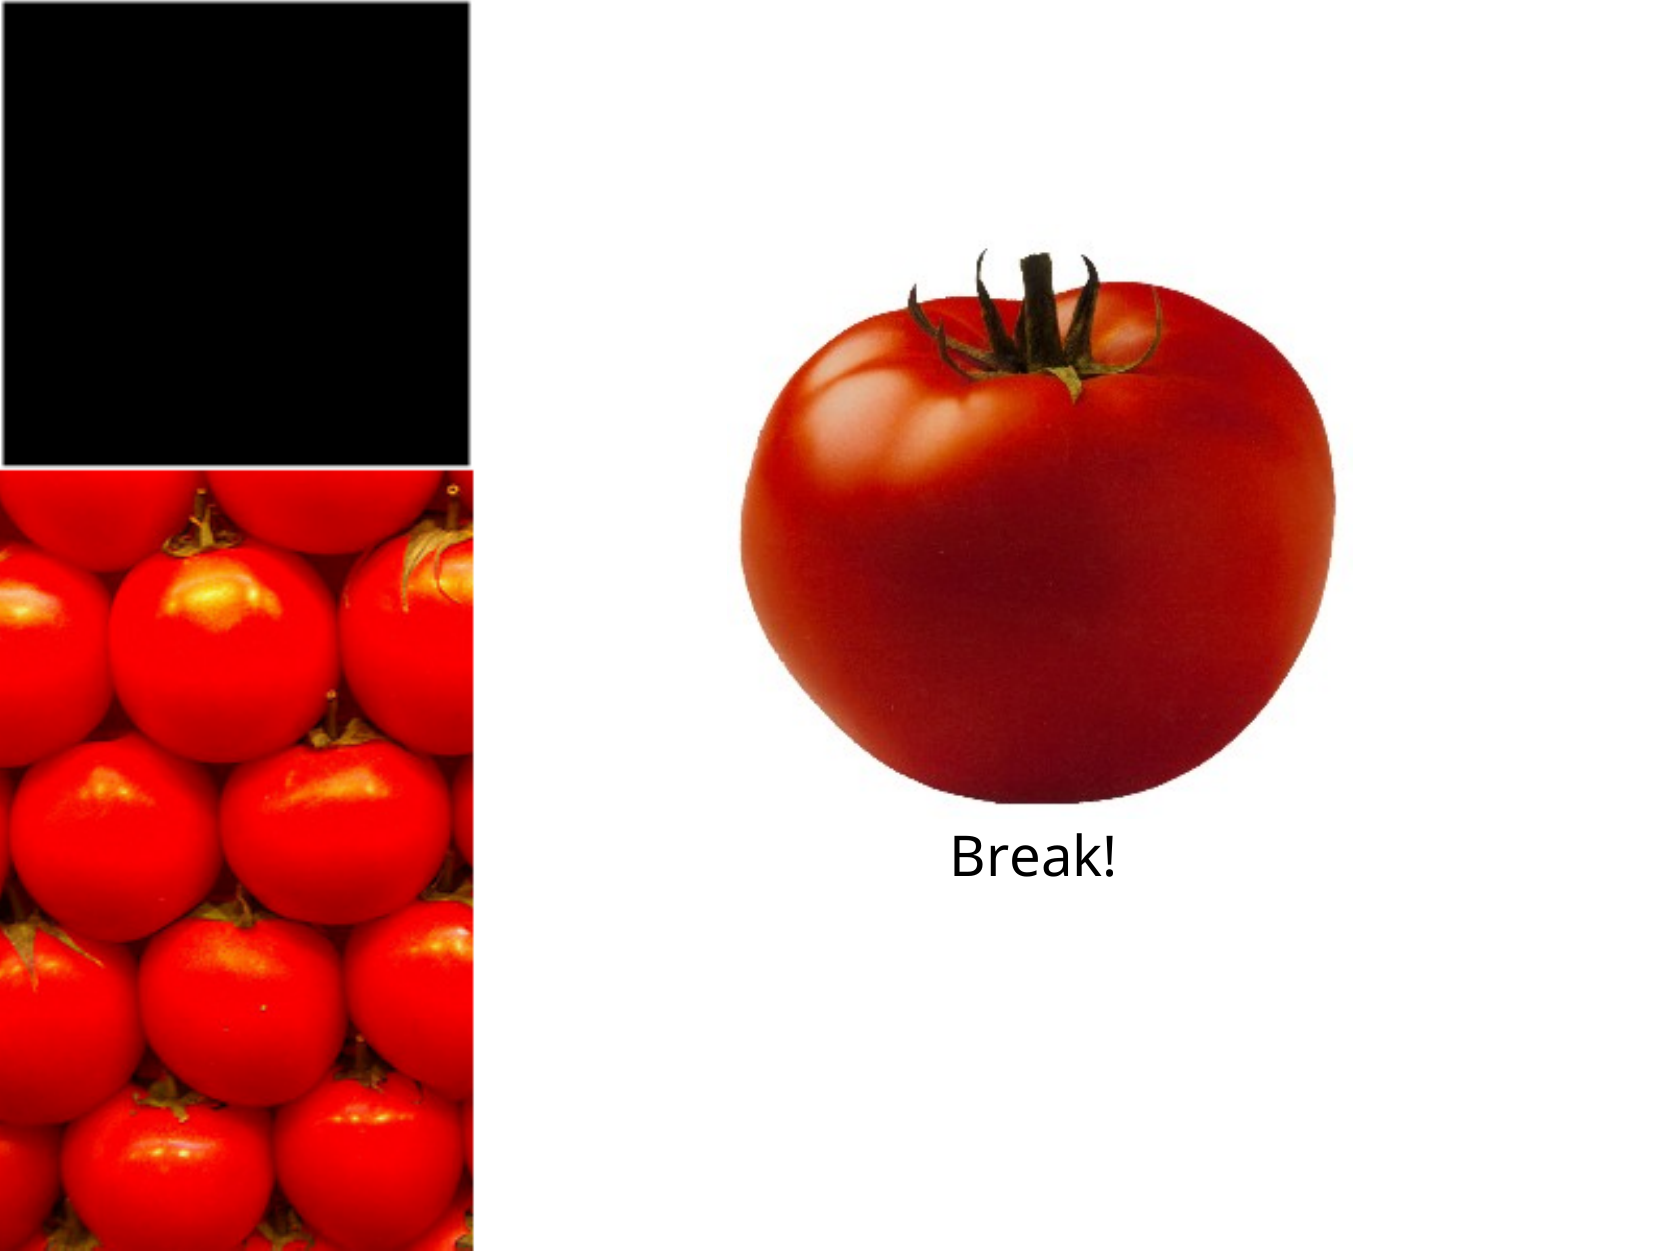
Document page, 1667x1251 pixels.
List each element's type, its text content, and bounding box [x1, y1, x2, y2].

picture [0, 0, 1667, 1251]
text_box Break! [825, 825, 1243, 890]
